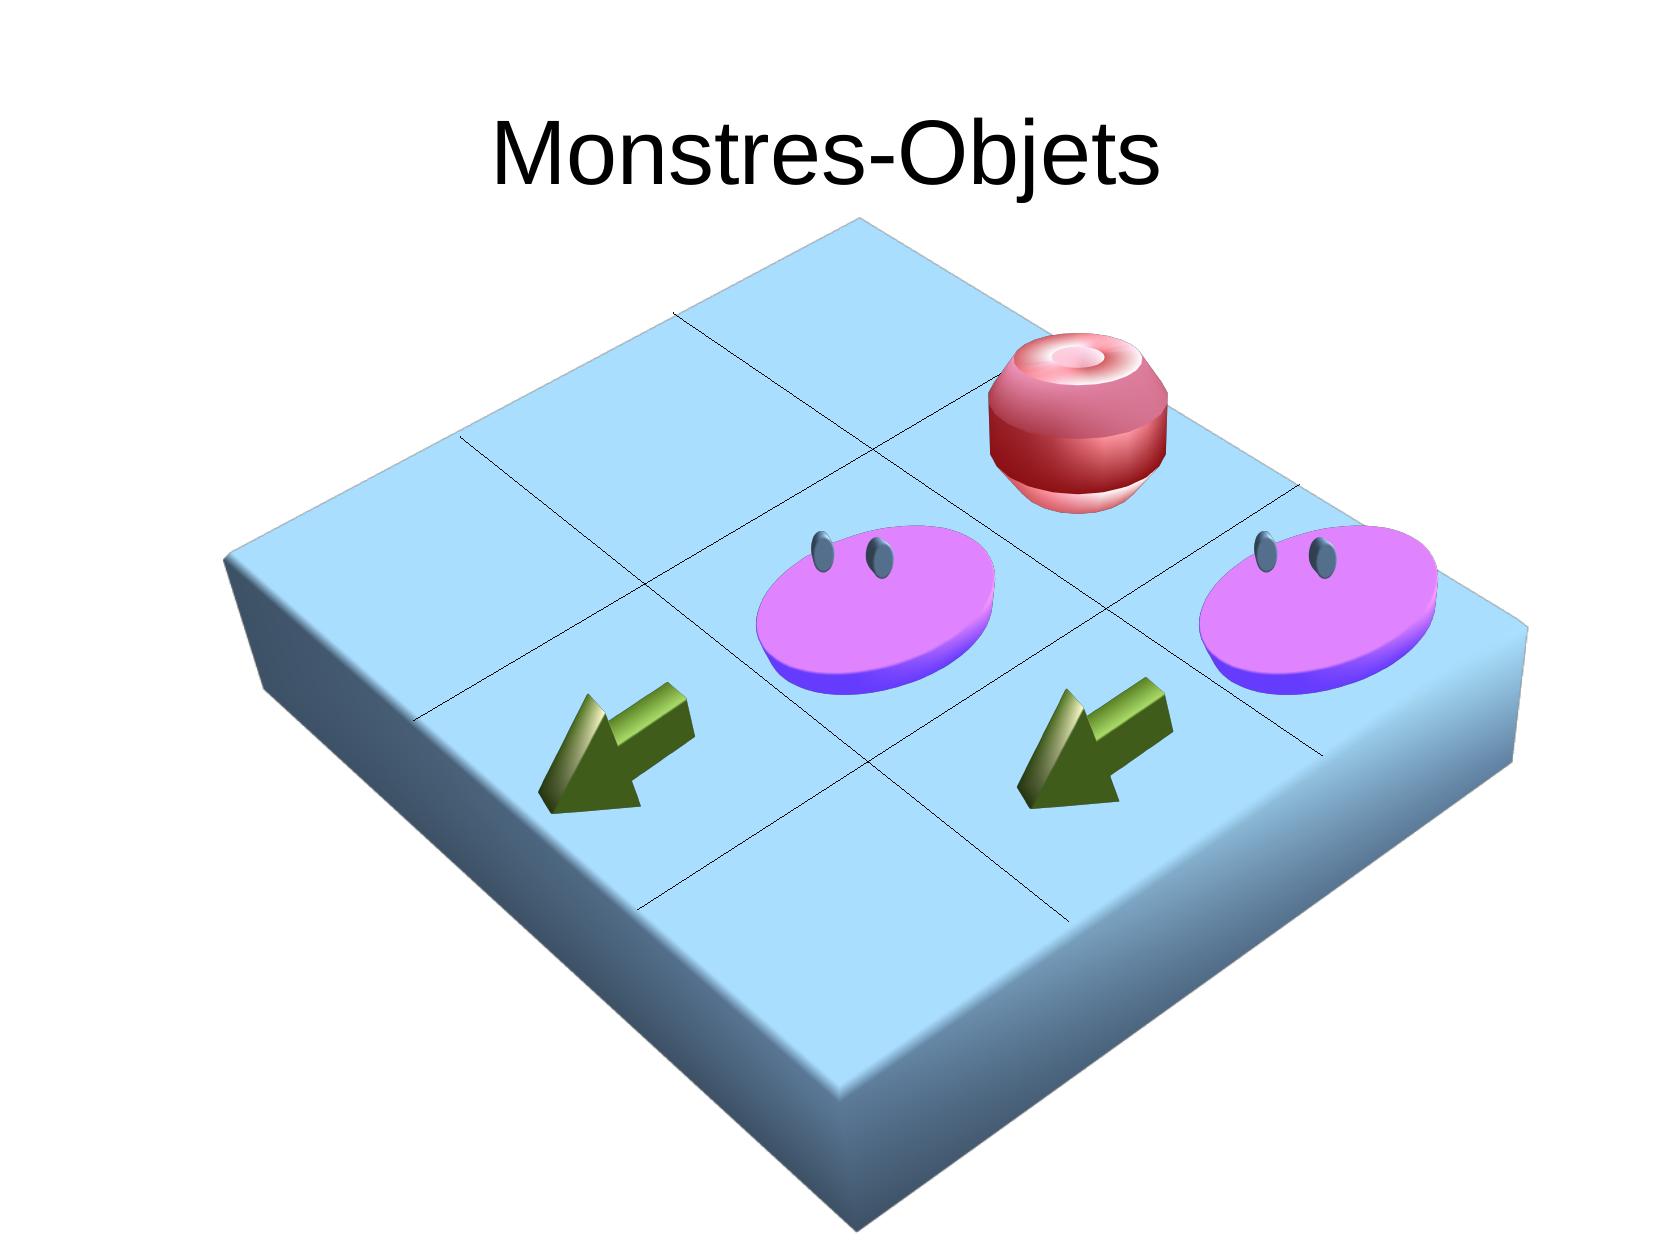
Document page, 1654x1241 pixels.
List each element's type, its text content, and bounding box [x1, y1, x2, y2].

title Monstres-Objets [82, 49, 1571, 257]
